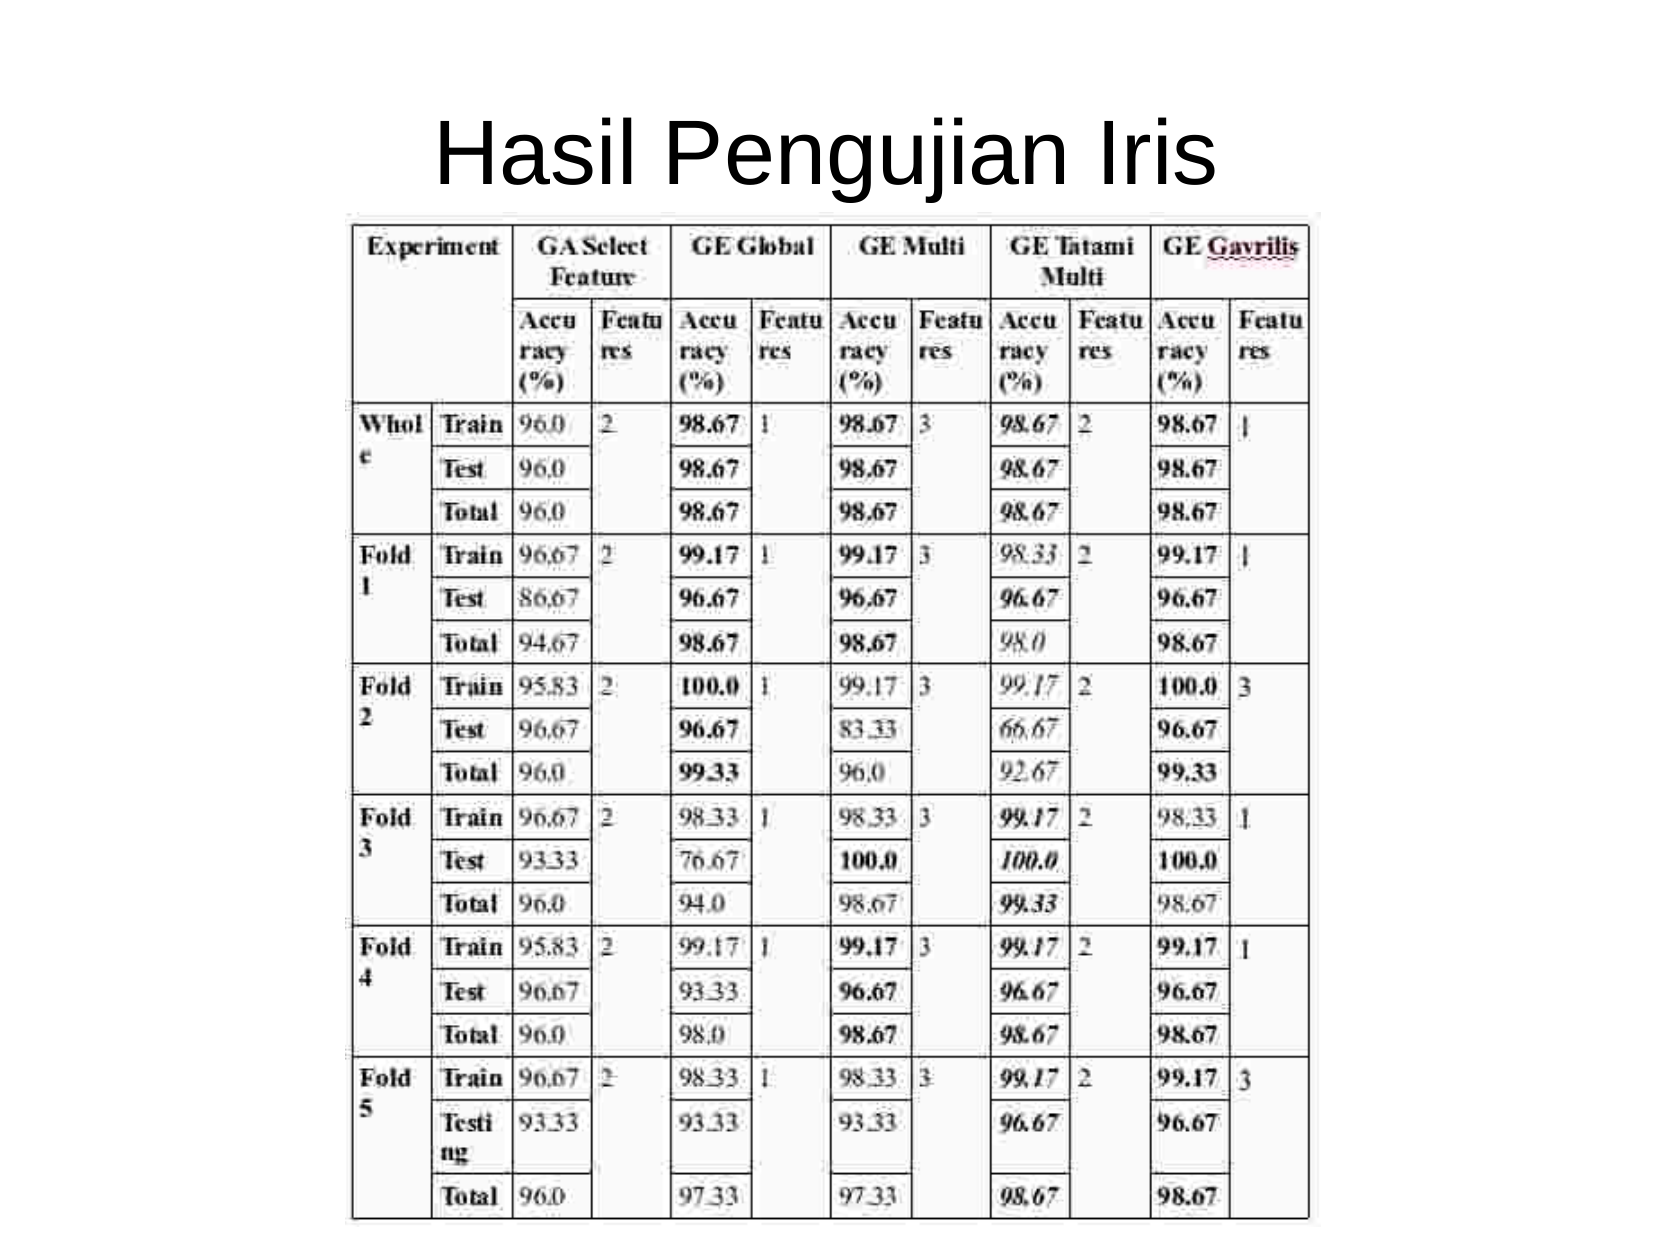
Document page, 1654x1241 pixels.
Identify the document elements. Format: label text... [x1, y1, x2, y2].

title Hasil Pengujian Iris [82, 49, 1571, 257]
picture [345, 212, 1321, 1227]
